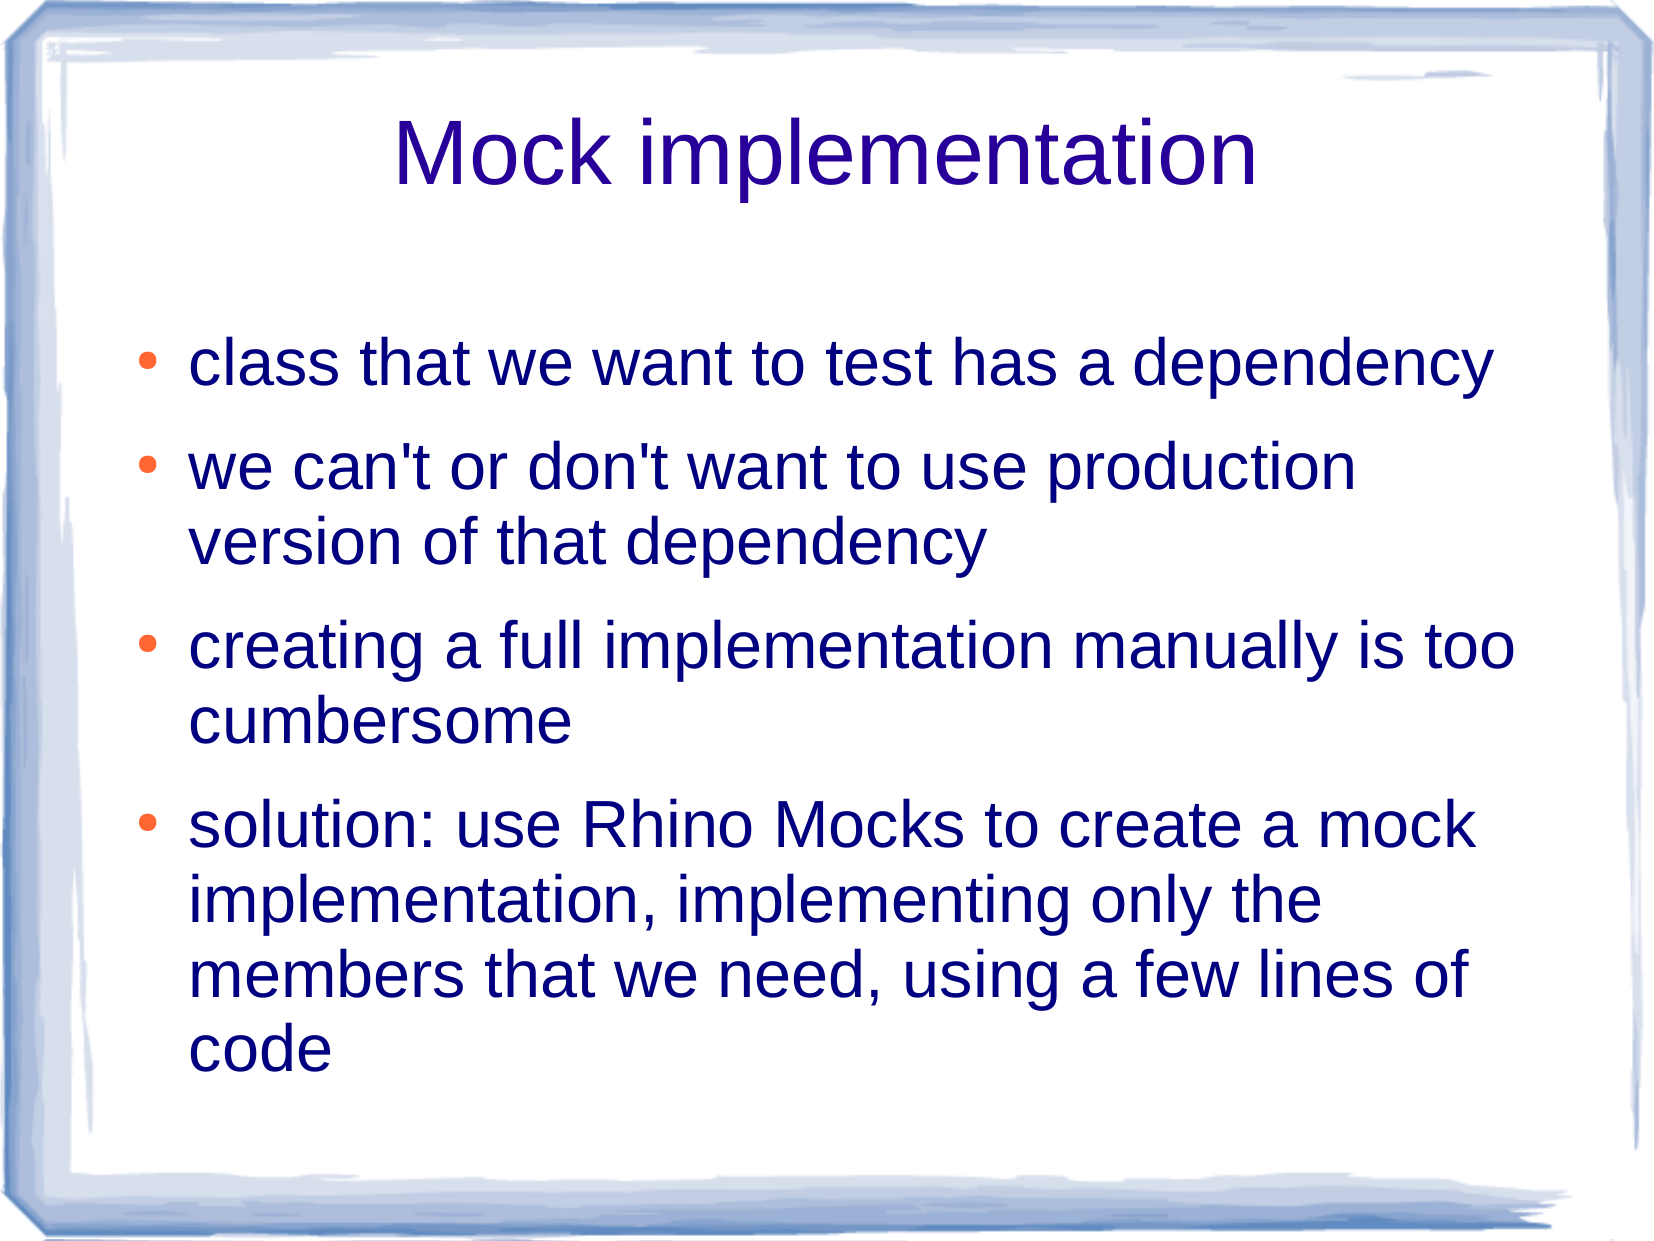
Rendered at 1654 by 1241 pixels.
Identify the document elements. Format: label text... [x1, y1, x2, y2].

list class that we want to test has a dependency we can't or don't want to use production version of that dependency creating a full implementation manually is too cumbersome solution: use Rhino Mocks to create a mock implementation, implementing only the members that we need, using a few lines of code [118, 324, 1571, 1144]
title Mock implementation [82, 49, 1571, 257]
picture [0, 0, 1654, 1241]
